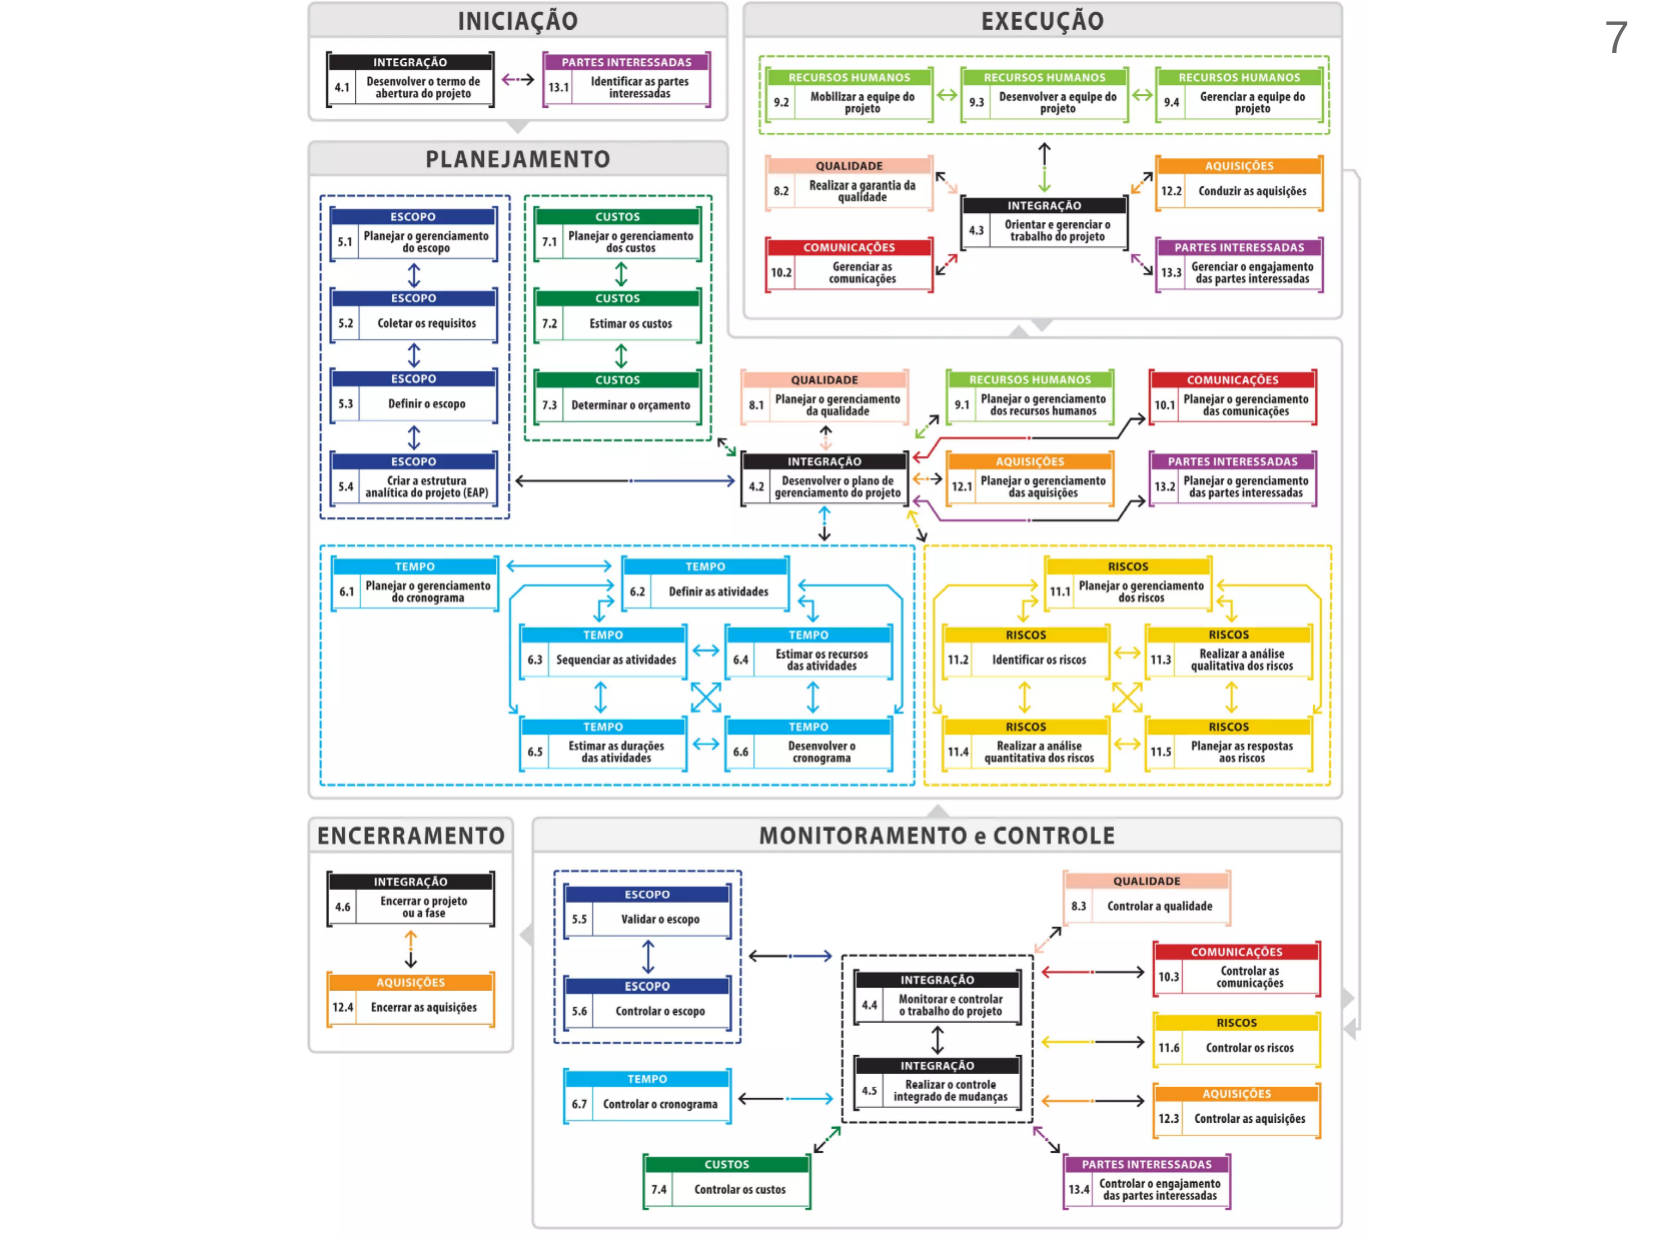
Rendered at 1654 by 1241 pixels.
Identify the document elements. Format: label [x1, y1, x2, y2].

picture [300, 0, 1365, 1239]
